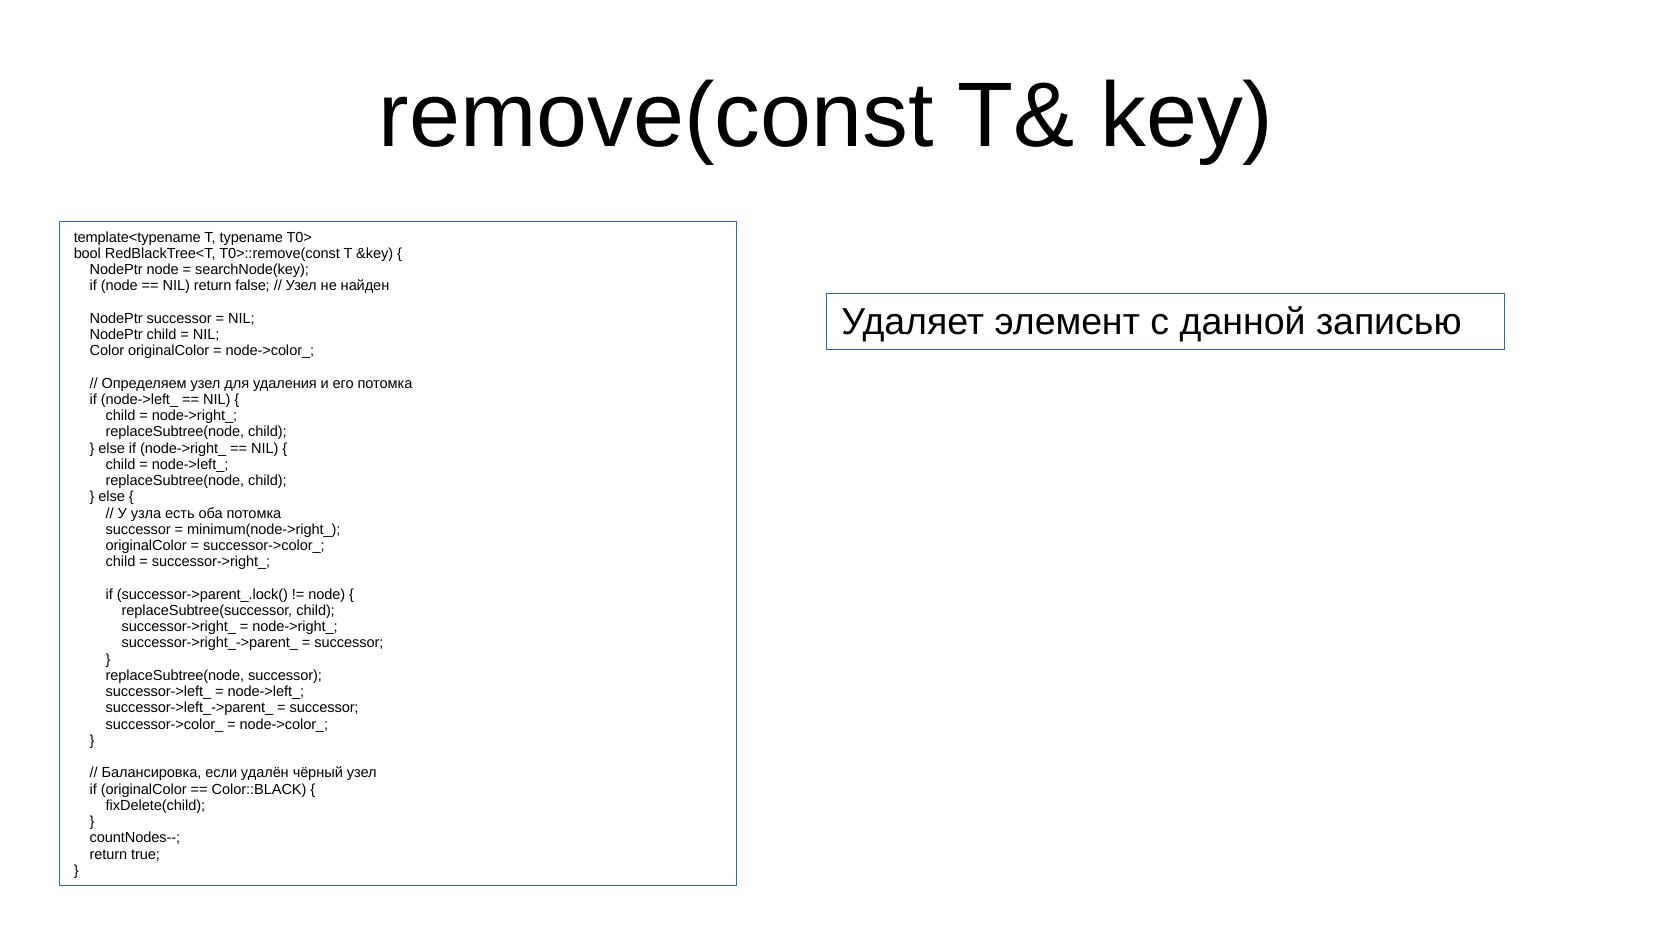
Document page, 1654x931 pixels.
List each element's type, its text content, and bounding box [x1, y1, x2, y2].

title remove(const T& key) [82, 37, 1571, 193]
text_box template<typename T, typename T0> bool RedBlackTree<T, T0>::remove(const T &key) { NodePtr node = searchNode(key); if (node == NIL) return false; // Узел не найден NodePtr successor = NIL; NodePtr child = NIL; Color originalColor = node->color_; // Определяем узел для удаления и его потомка if (node->left_ == NIL) { child = node->right_; replaceSubtree(node, child); } else if (node->right_ == NIL) { child = node->left_; replaceSubtree(node, child); } else { // У узла есть оба потомка successor = minimum(node->right_); originalColor = successor->color_; child = successor->right_; if (successor->parent_.lock() != node) { replaceSubtree(successor, child); successor->right_ = node->right_; successor->right_->parent_ = successor; } replaceSubtree(node, successor); successor->left_ = node->left_; successor->left_->parent_ = successor; successor->color_ = node->color_; } // Балансировка, если удалён чёрный узел if (originalColor == Color::BLACK) { fixDelete(child); } countNodes--; return true; } [59, 221, 737, 886]
text_box Удаляет элемент с данной записью [826, 293, 1505, 350]
